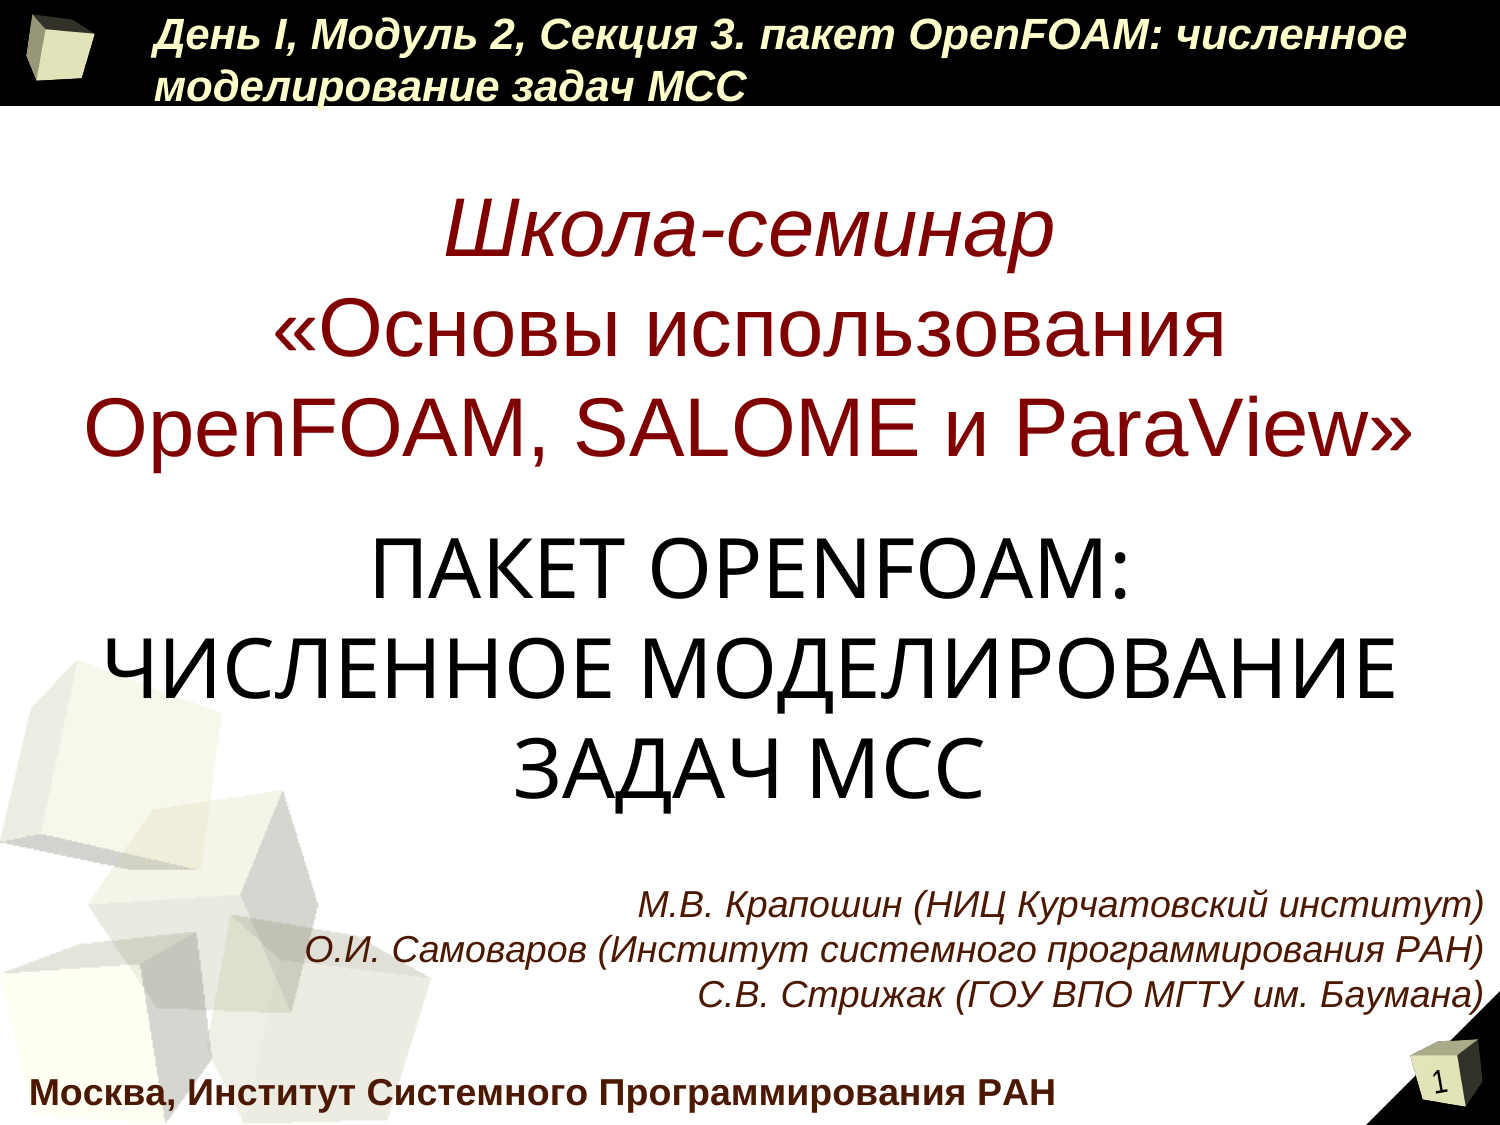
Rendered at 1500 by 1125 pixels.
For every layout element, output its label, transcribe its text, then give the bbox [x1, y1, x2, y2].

picture [423, 1088, 433, 1102]
text_box М.В. Крапошин (НИЦ Курчатовский институт) О.И. Самоваров (Институт системного программирования РАН) С.В. Стрижак (ГОУ ВПО МГТУ им. Баумана) [0, 872, 1500, 1063]
picture [0, 1063, 433, 1125]
picture [0, 823, 433, 872]
text_box Школа-семинар «Основы использования OpenFOAM, SALOME и ParaView» [0, 166, 1500, 429]
text_box ПАКЕТ OPENFOAM: ЧИСЛЕННОЕ МОДЕЛИРОВАНИЕ ЗАДАЧ МСС [0, 507, 1500, 823]
